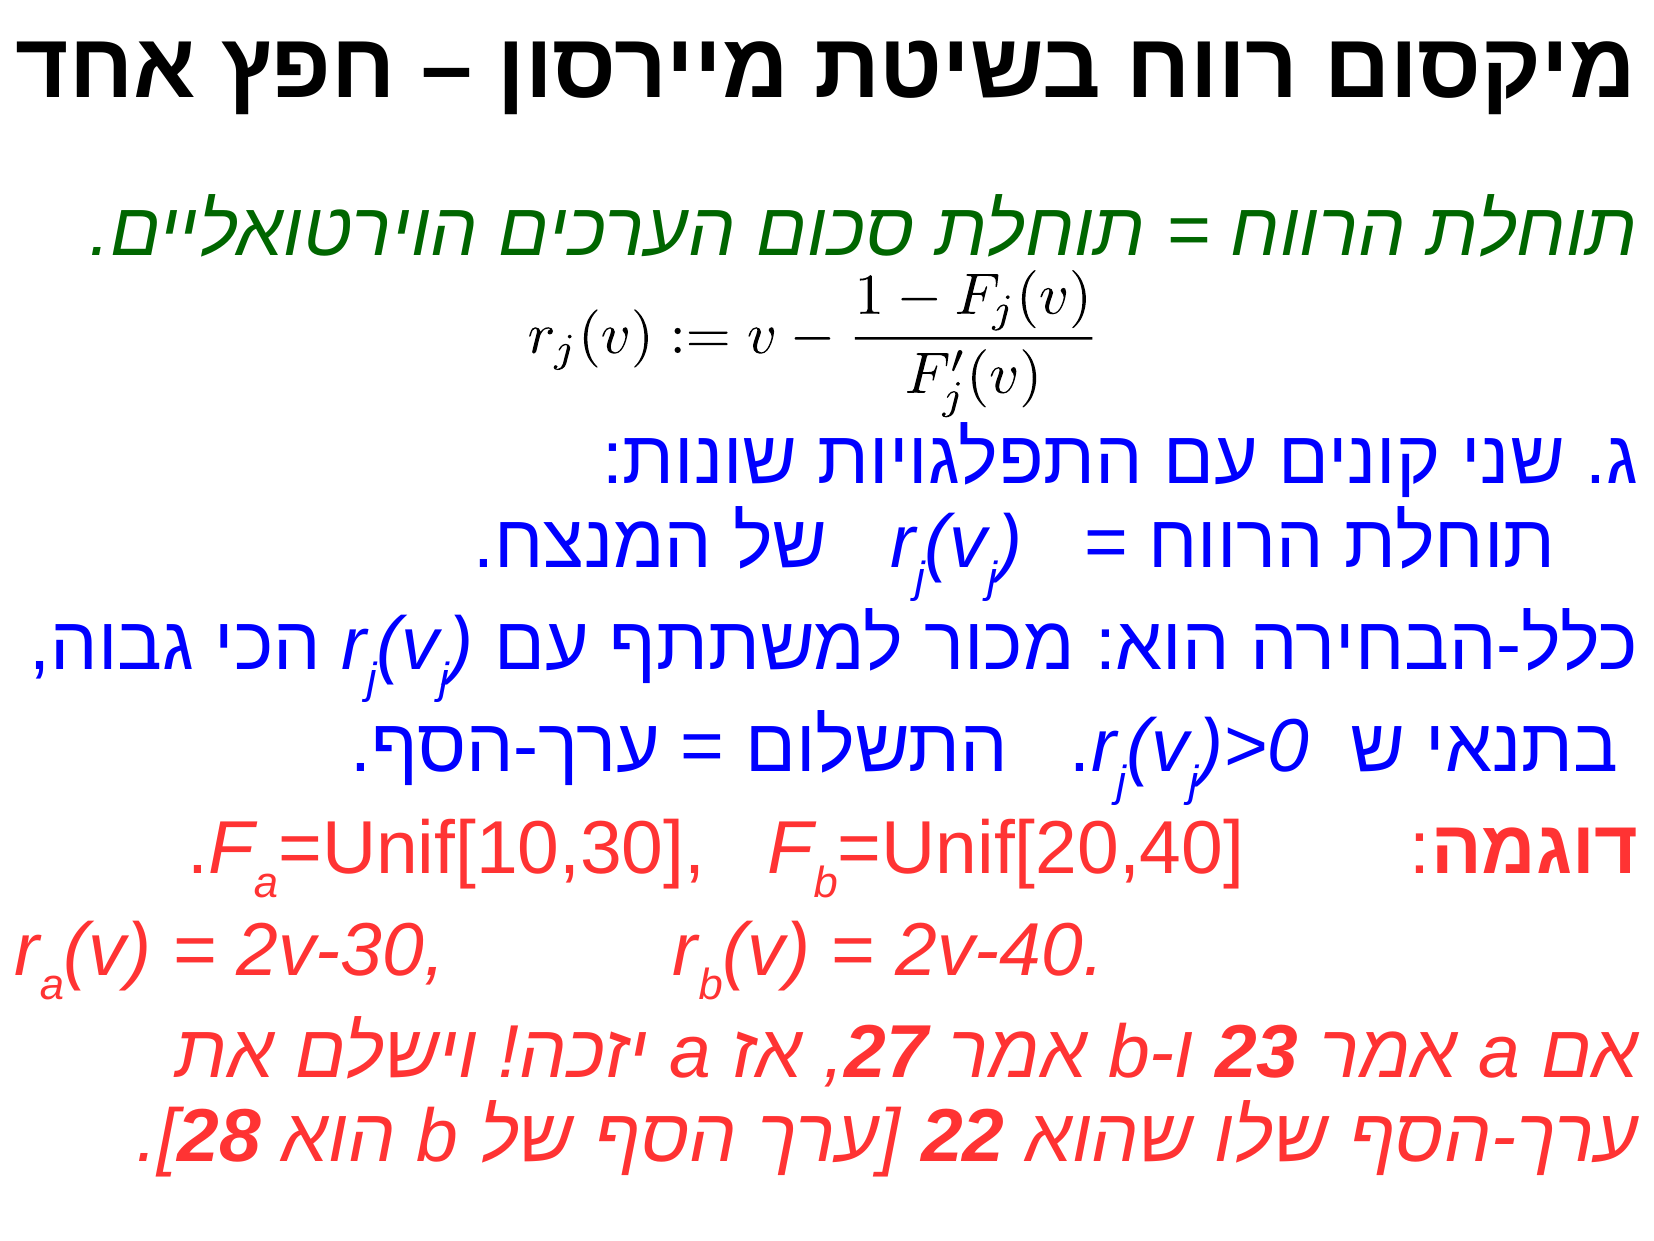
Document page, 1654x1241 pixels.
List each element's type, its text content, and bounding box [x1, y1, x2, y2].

title מיקסום רווח בשיטת מיירסון – חפץ אחד [0, 0, 1654, 136]
text_box ג. שני קונים עם התפלגויות שונות: תוחלת הרווח = rj(vj) של המנצח. כלל-הבחירה הוא: מכור למשתתף עם rj(vj) הכי גבוה, בתנאי ש rj(vj)>0. התשלום = ערך-הסף. דוגמה: Fa=Unif[10,30], Fb=Unif[20,40]. ra(v) = 2v-30, rb(v) = 2v-40. אם a אמר 23 ו-b אמר 27, אז a יזכה! וישלם את ערך-הסף שלו שהוא 22 [ערך הסף של b הוא 28]. [0, 407, 1654, 1241]
text_box תוחלת הרווח = תוחלת סכום הערכים הוירטואליים. [0, 180, 1654, 287]
text_box [527, 270, 1093, 407]
